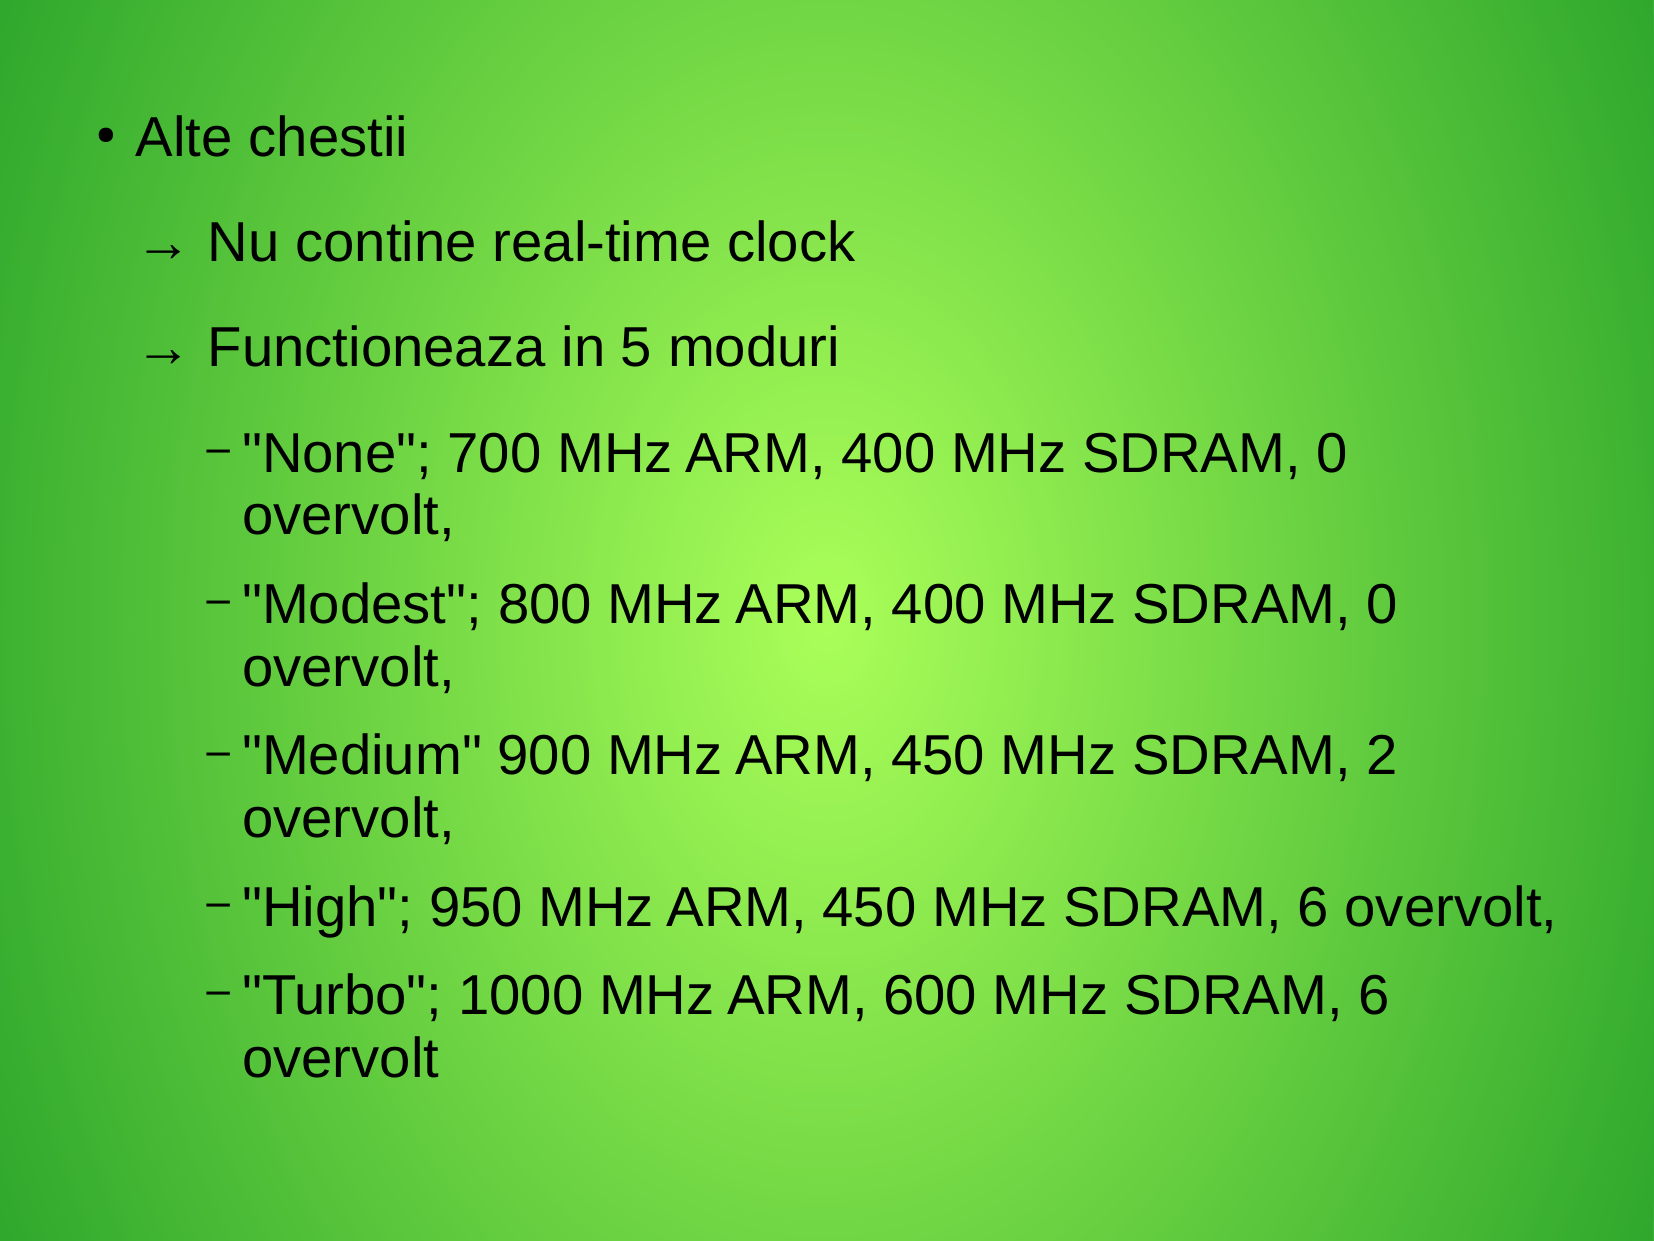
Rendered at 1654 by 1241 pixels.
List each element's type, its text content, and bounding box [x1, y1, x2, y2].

list Alte chestii → Nu contine real-time clock → Functioneaza in 5 moduri "None"; 700 MHz ARM, 400 MHz SDRAM, 0 overvolt, "Modest"; 800 MHz ARM, 400 MHz SDRAM, 0 overvolt, "Medium" 900 MHz ARM, 450 MHz SDRAM, 2 overvolt, "High"; 950 MHz ARM, 450 MHz SDRAM, 6 overvolt, "Turbo"; 1000 MHz ARM, 600 MHz SDRAM, 6 overvolt [82, 105, 1571, 1141]
